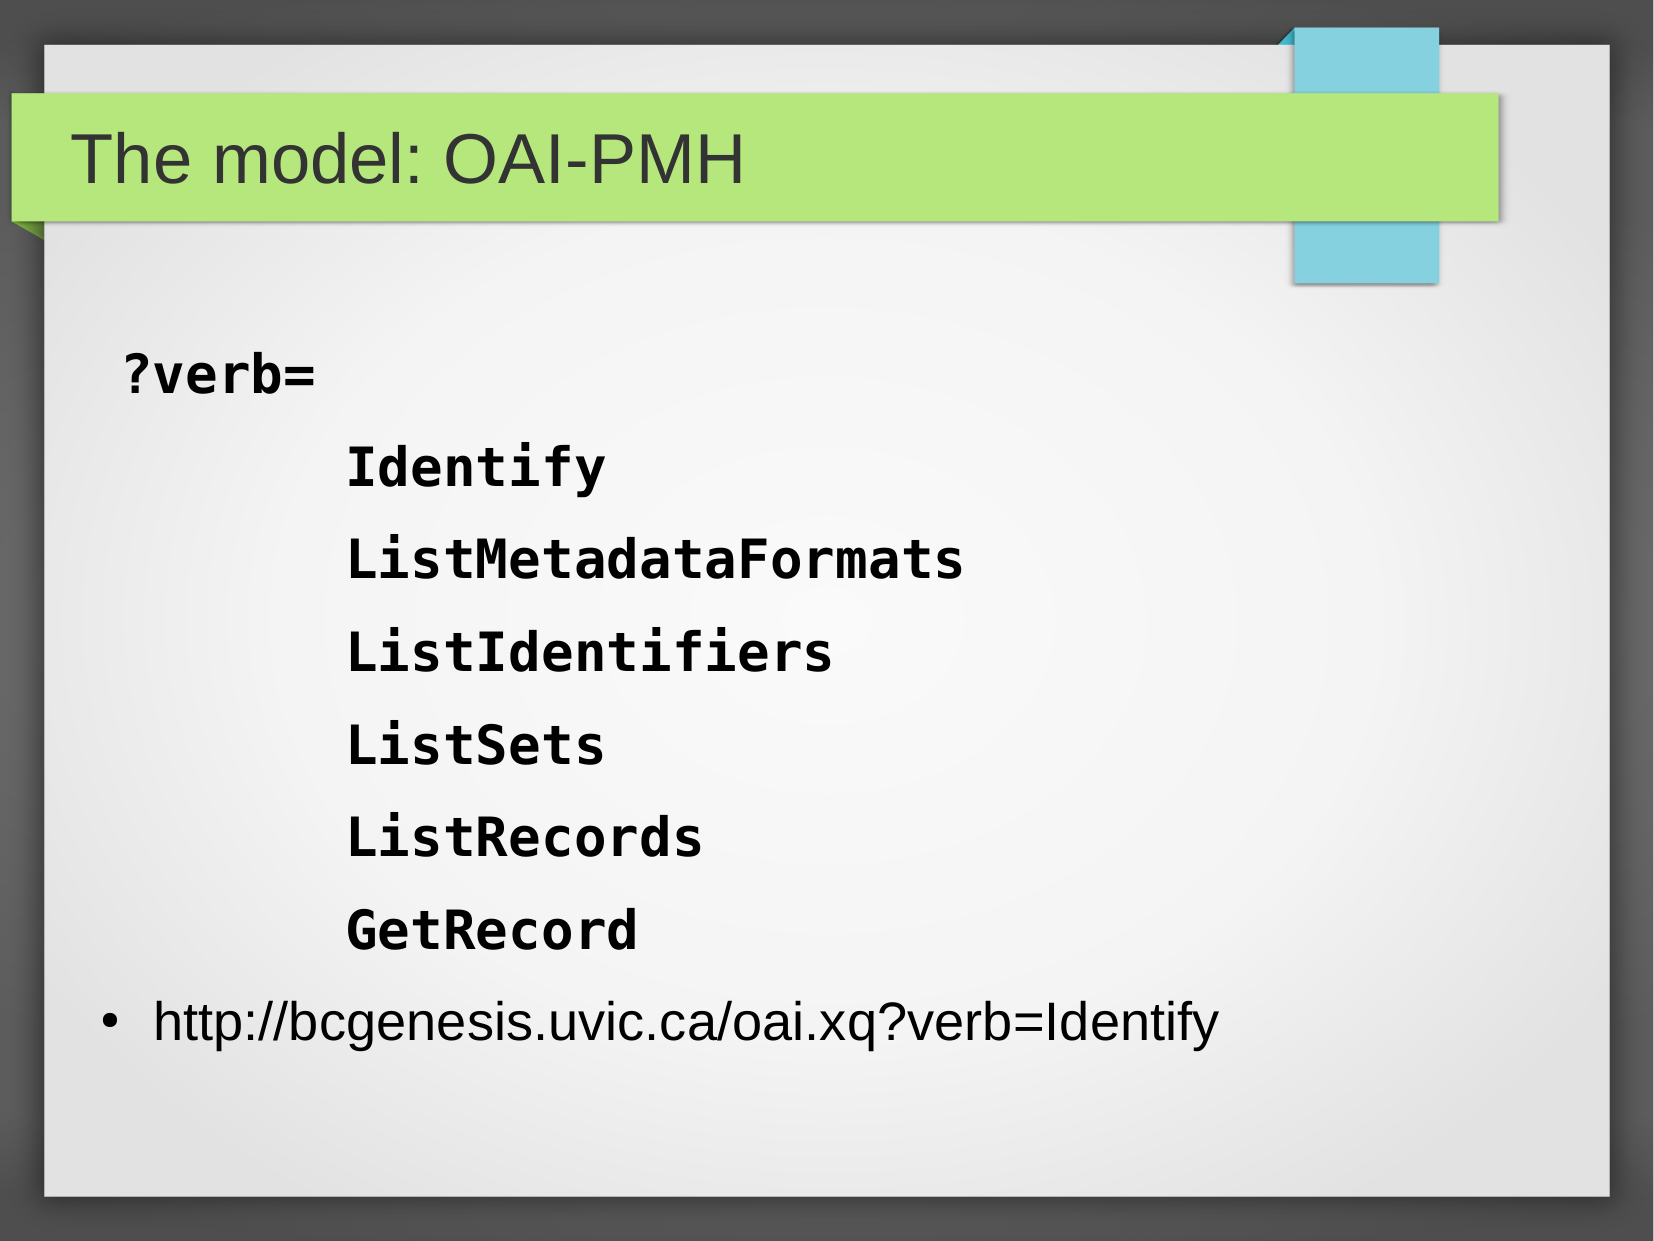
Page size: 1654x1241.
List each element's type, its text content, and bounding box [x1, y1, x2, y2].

picture [0, 0, 1654, 1241]
list ?verb= Identify ListMetadataFormats ListIdentifiers ListSets ListRecords GetRecord http://bcgenesis.uvic.ca/oai.xq?verb=Identify [82, 343, 1538, 1063]
title The model: OAI-PMH [70, 106, 1229, 213]
